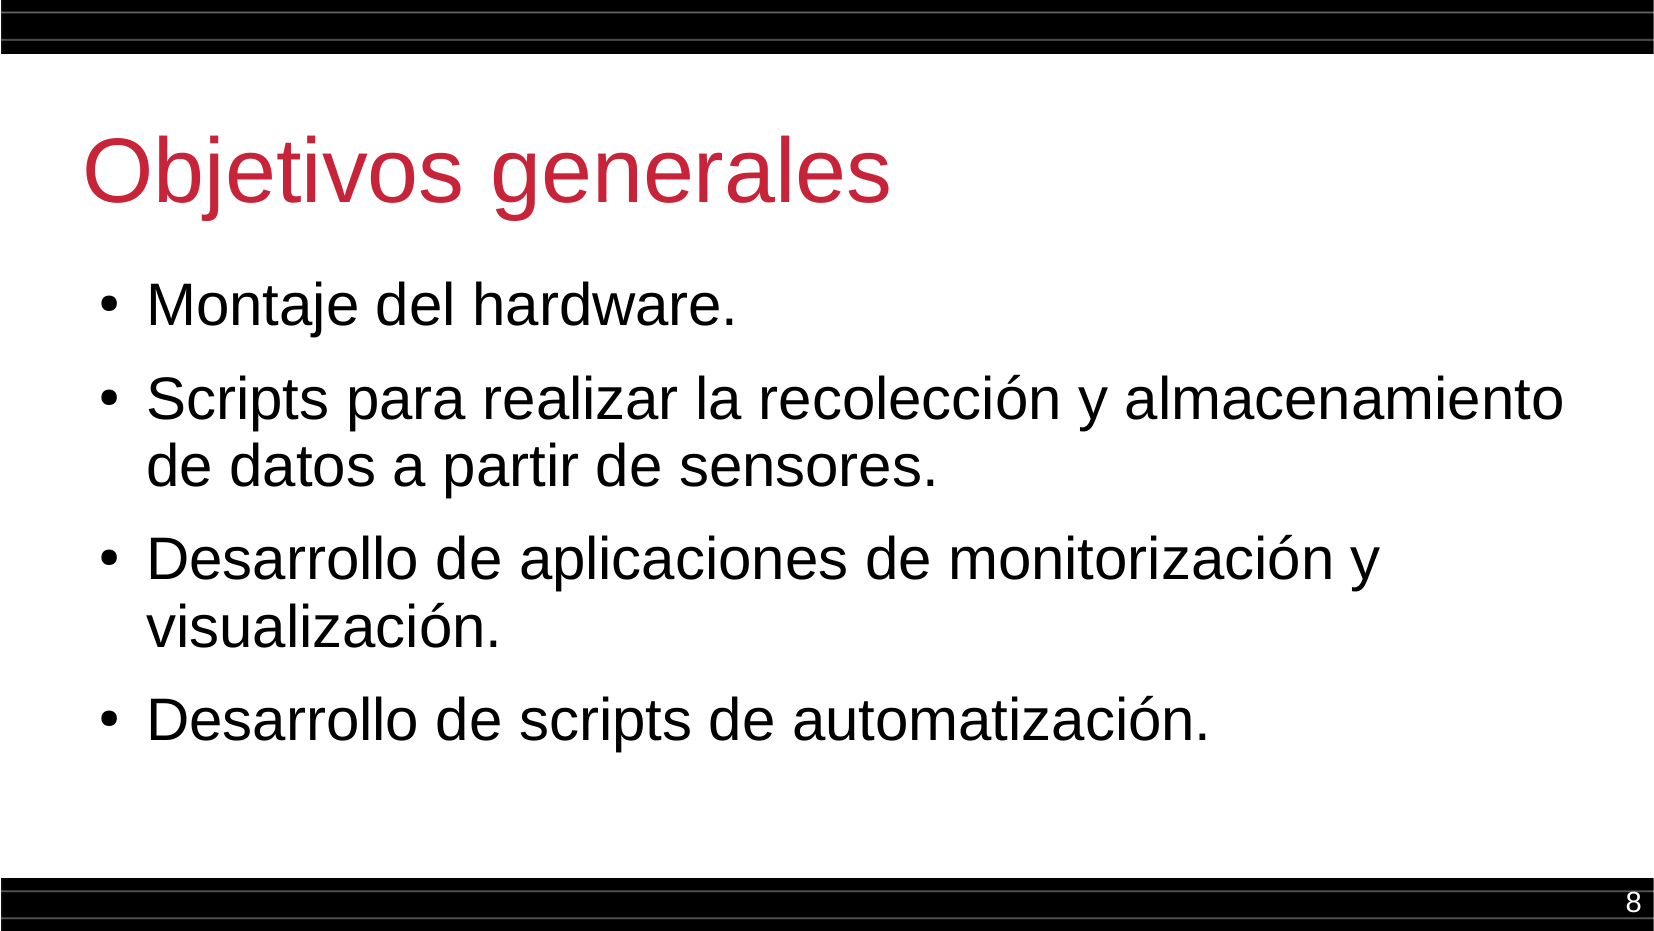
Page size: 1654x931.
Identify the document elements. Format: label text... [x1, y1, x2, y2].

title Objetivos generales [82, 92, 1571, 249]
list Montaje del hardware. Scripts para realizar la recolección y almacenamiento de datos a partir de sensores. Desarrollo de aplicaciones de monitorización y visualización. Desarrollo de scripts de automatización. [82, 271, 1606, 758]
picture [1, 878, 1654, 931]
picture [1, 0, 1654, 54]
